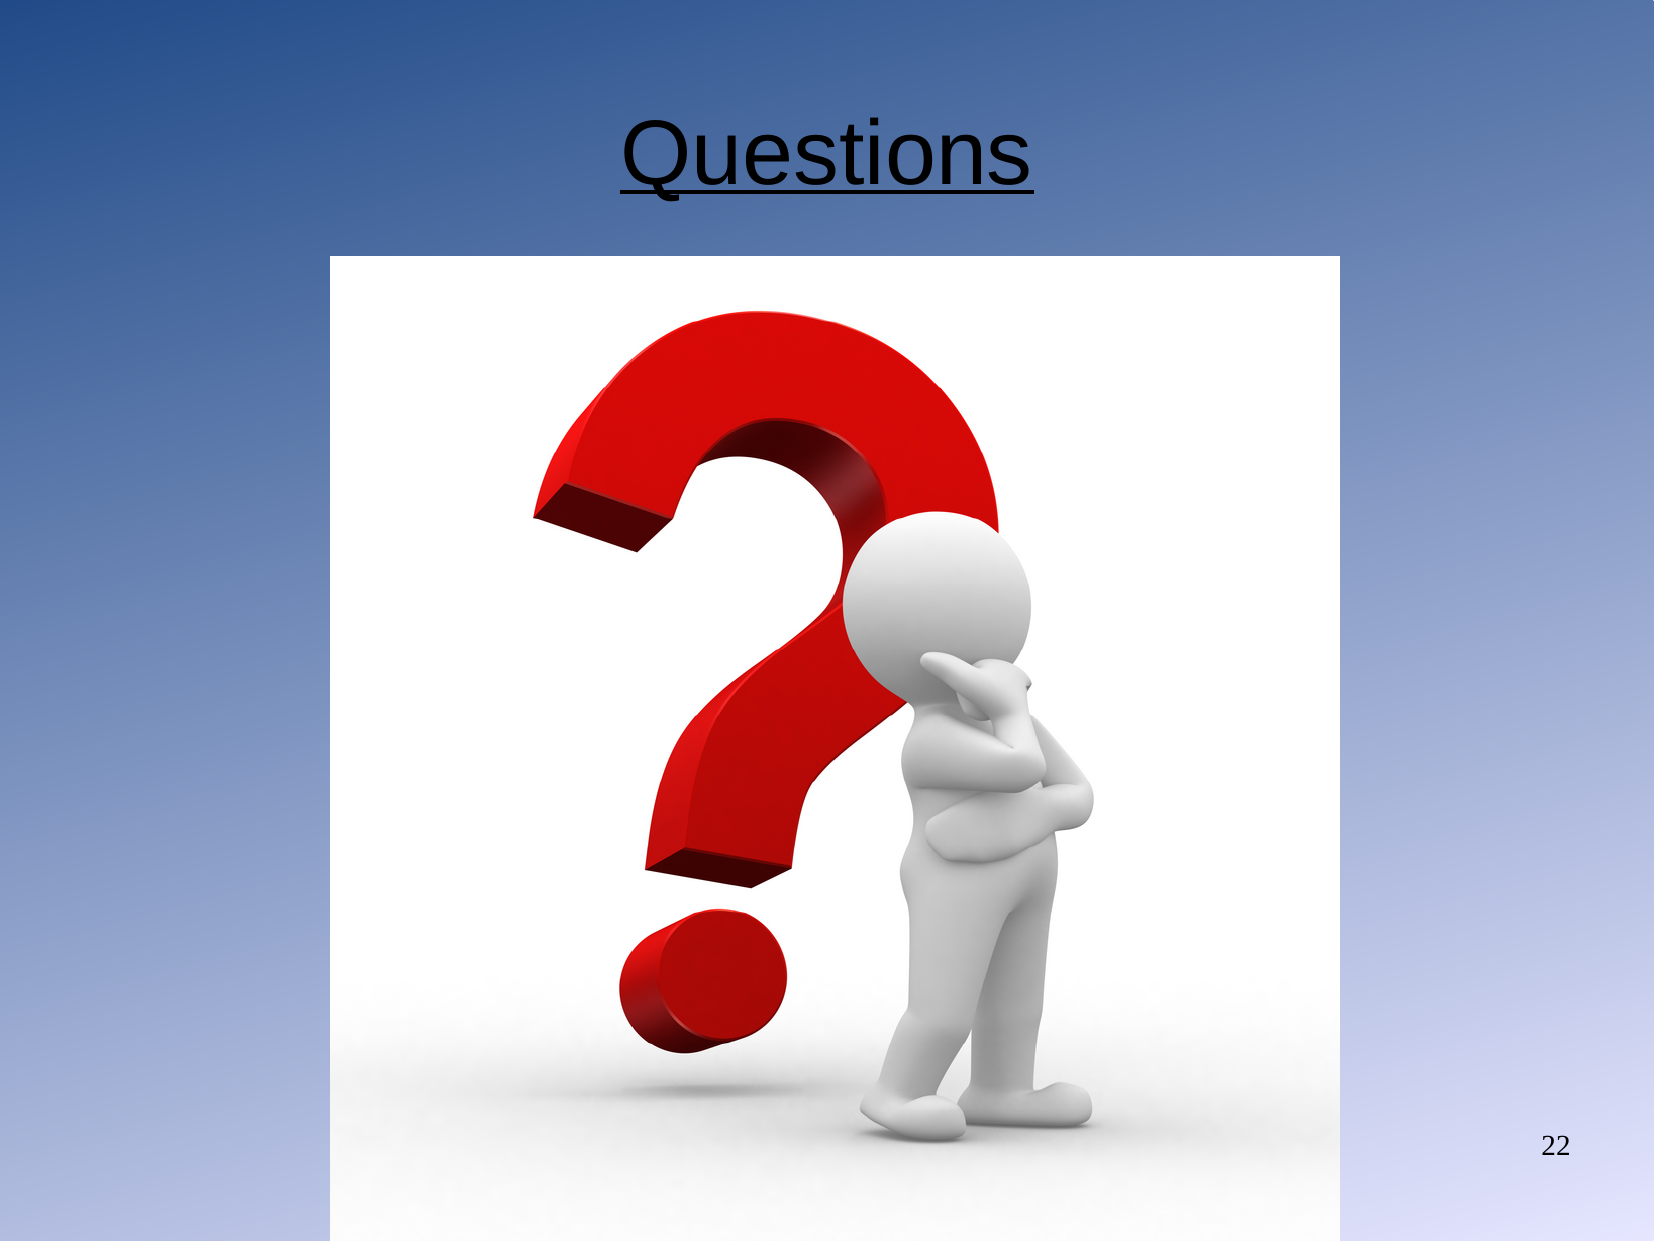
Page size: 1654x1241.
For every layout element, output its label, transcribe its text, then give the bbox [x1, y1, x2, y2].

picture [330, 256, 1340, 1241]
title Questions [82, 49, 1571, 257]
